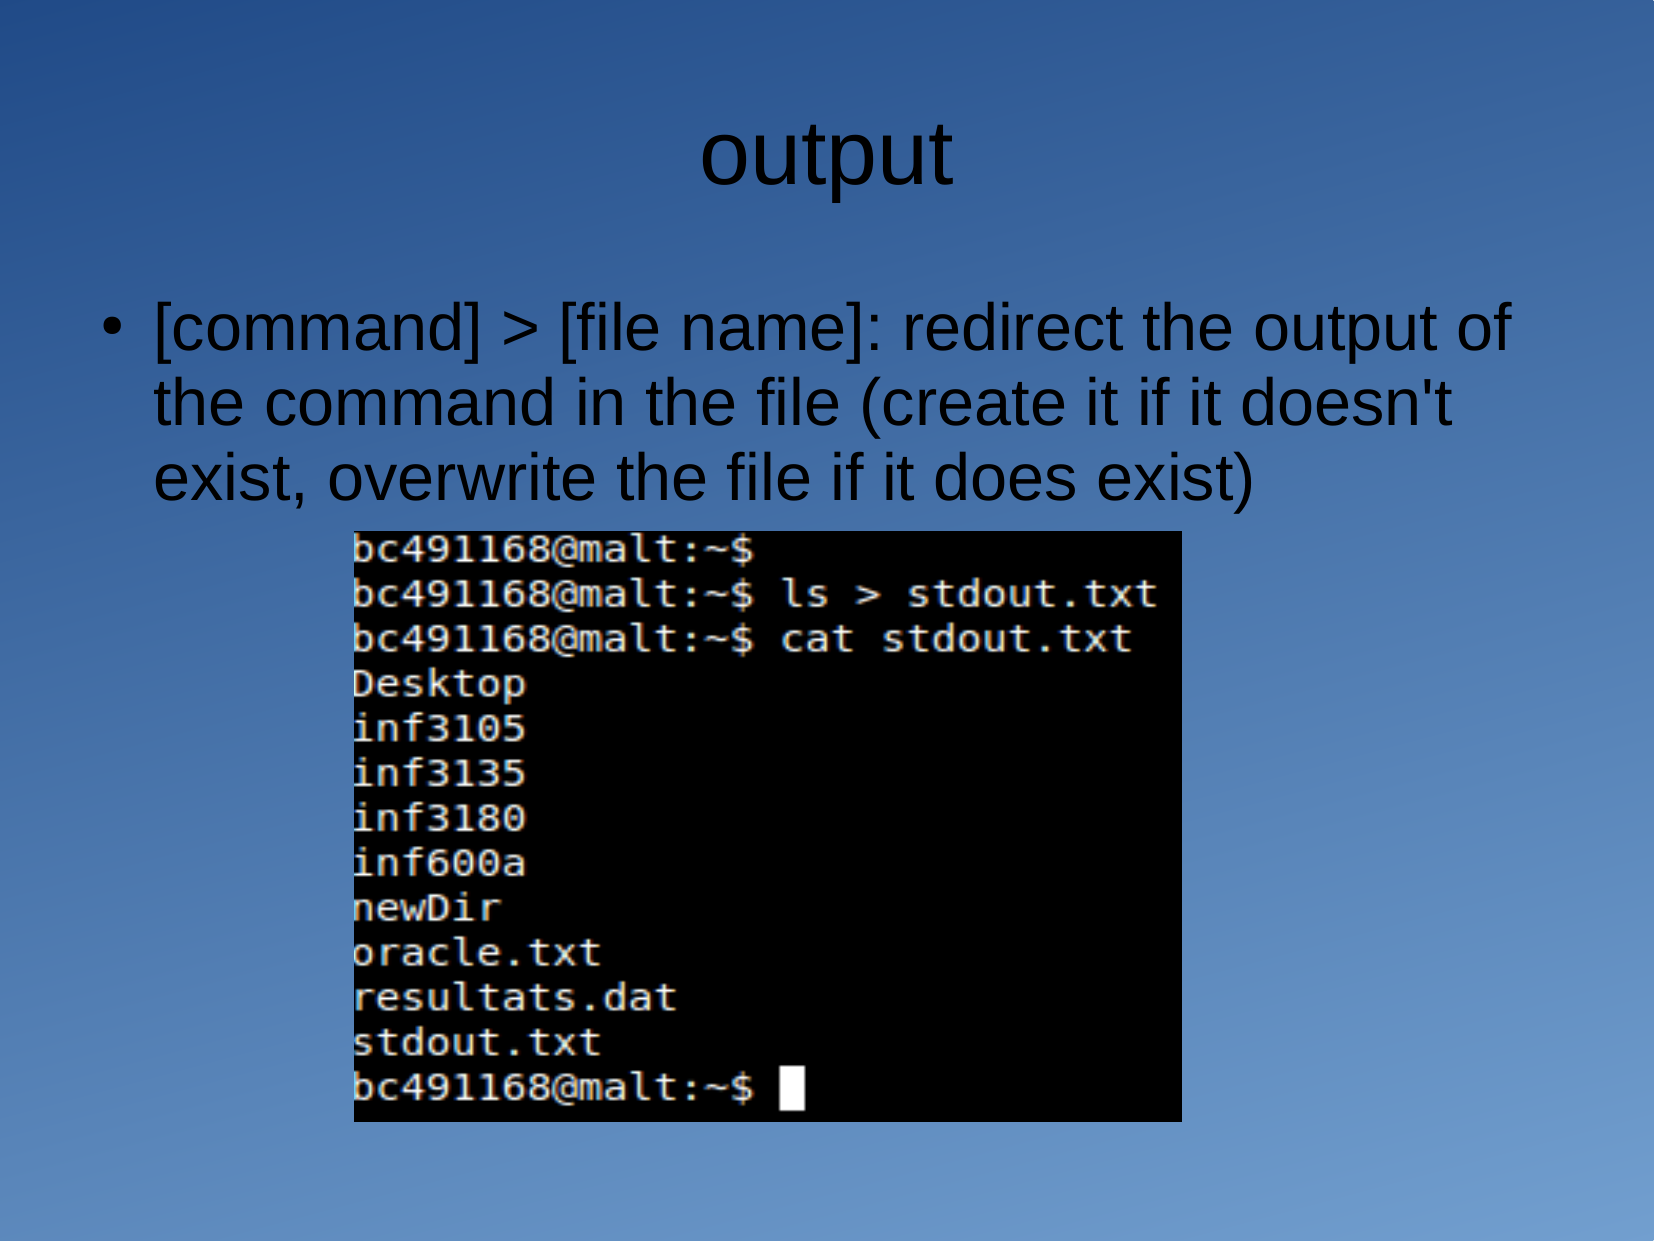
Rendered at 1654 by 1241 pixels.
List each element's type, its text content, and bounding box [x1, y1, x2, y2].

picture [354, 531, 1182, 1123]
title output [82, 49, 1571, 257]
list [command] > [file name]: redirect the output of the command in the file (create it if it doesn't exist, overwrite the file if it does exist) [82, 290, 1571, 1010]
